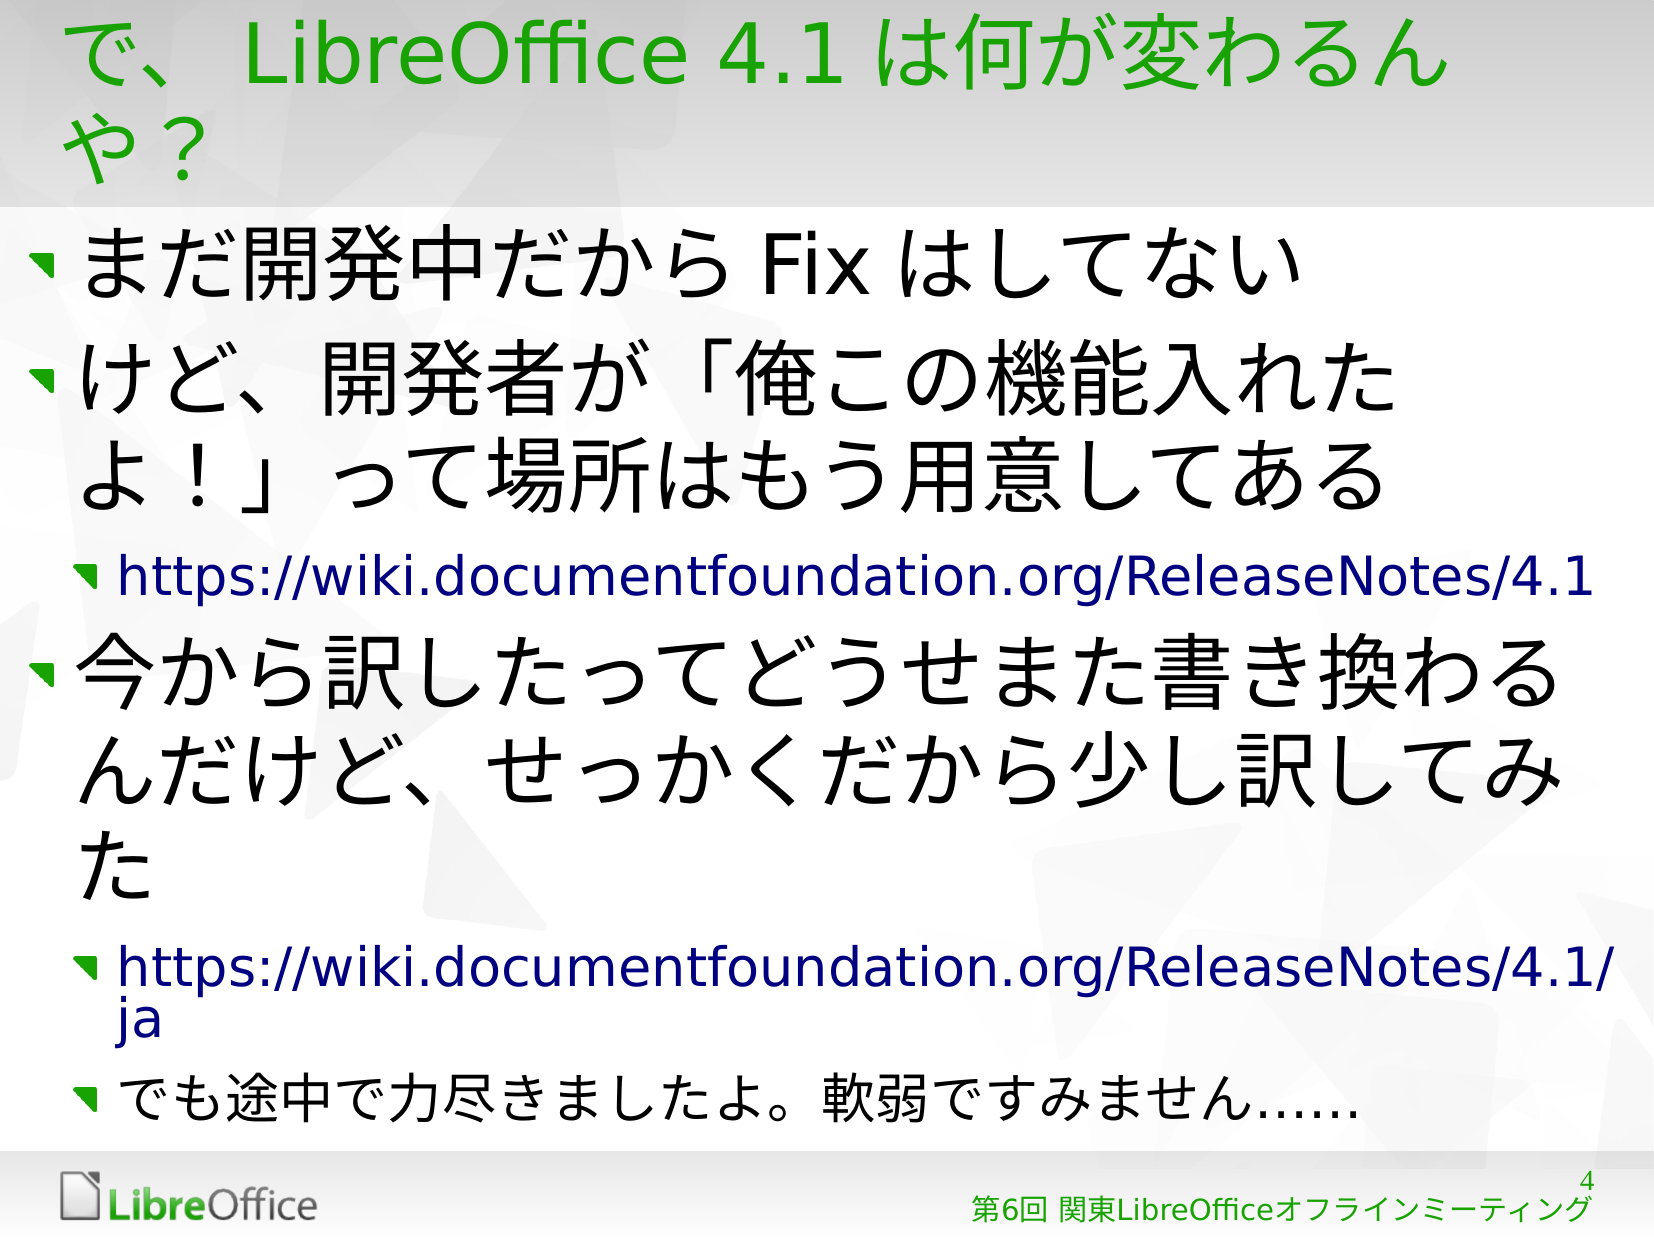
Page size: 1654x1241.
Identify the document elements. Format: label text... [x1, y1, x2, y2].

picture [915, 548, 1654, 1169]
picture [0, 0, 783, 931]
picture [41, 1152, 337, 1240]
title で、LibreOffice 4.1は何が変わるんや？ [59, 29, 1595, 178]
list まだ開発中だからFixはしてない けど、開発者が「俺この機能入れたよ！」って場所はもう用意してある https://wiki.documentfoundation.org/ReleaseNotes/4.1 今から訳したってどうせまた書き換わるんだけど、せっかくだから少し訳してみた https://wiki.documentfoundation.org/ReleaseNotes/4.1/ja でも途中で力尽きましたよ。軟弱ですみません…… [29, 216, 1625, 1152]
